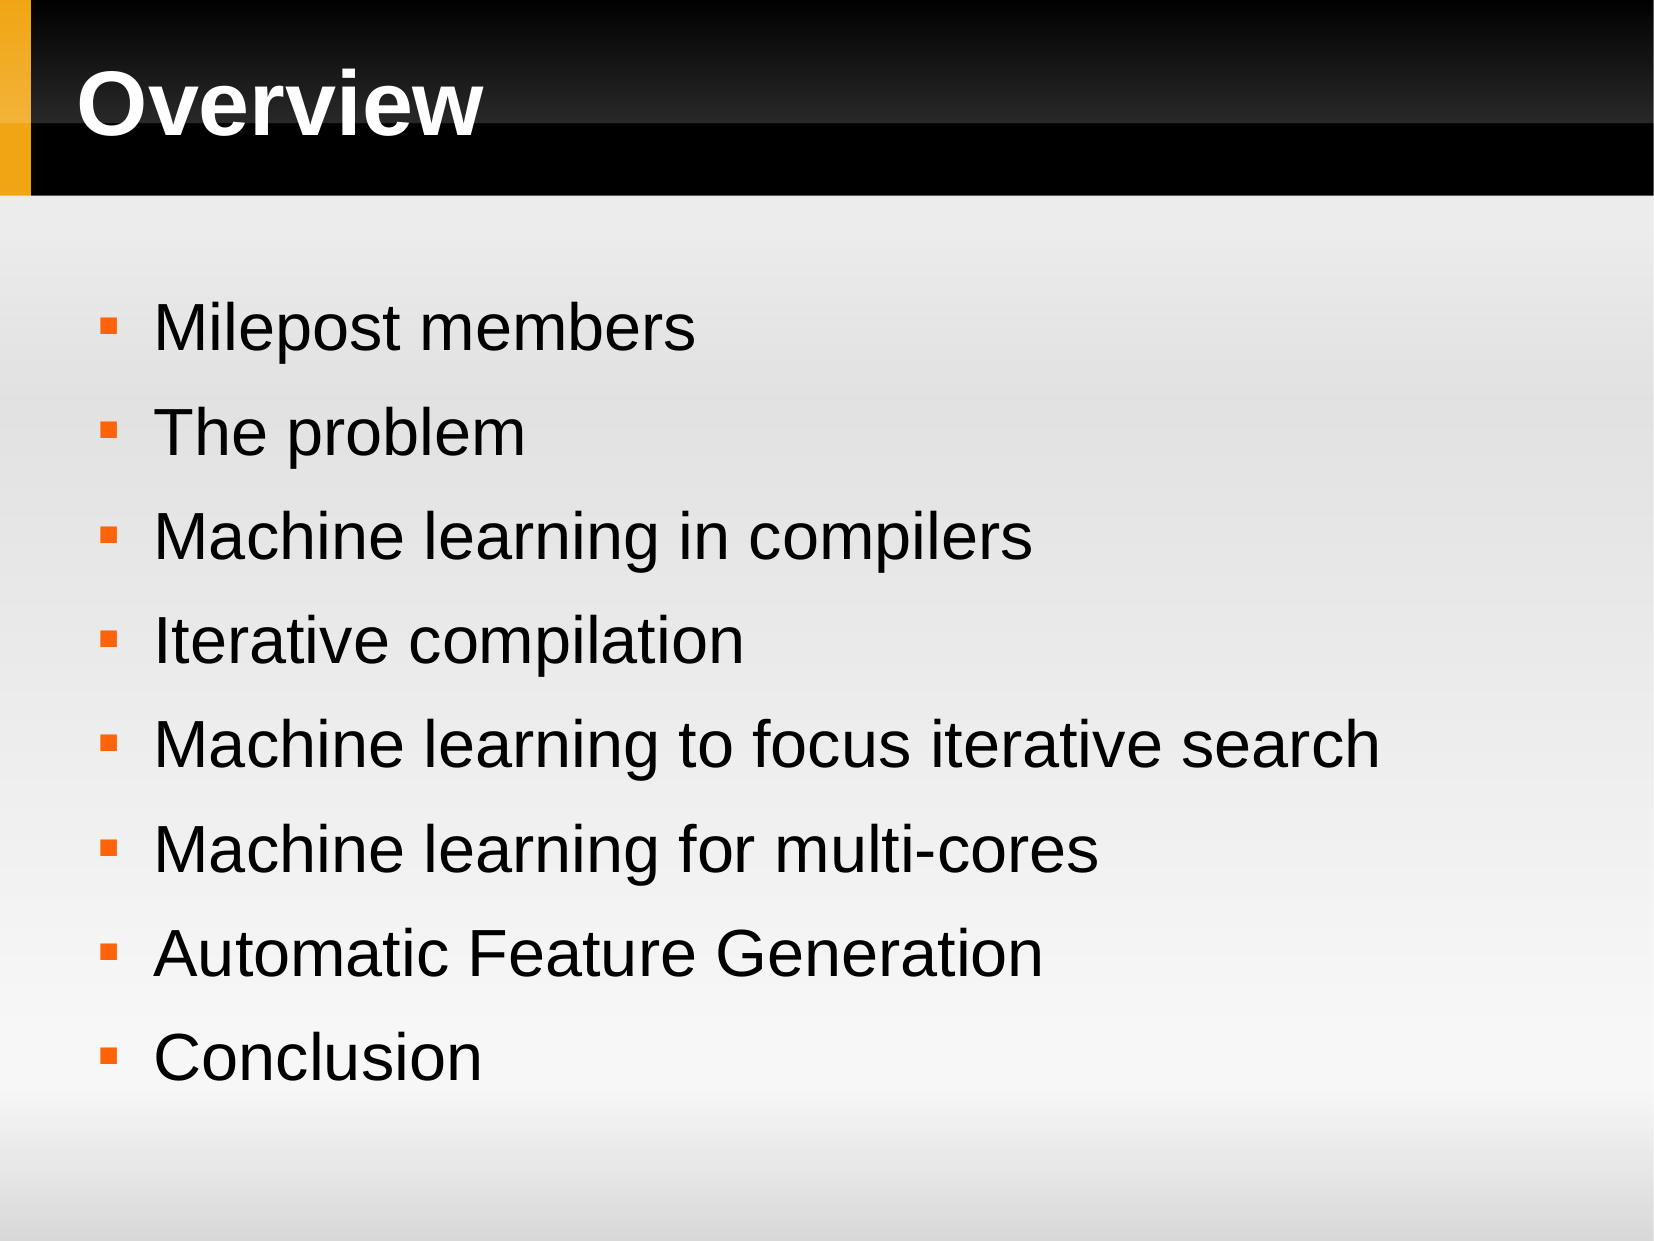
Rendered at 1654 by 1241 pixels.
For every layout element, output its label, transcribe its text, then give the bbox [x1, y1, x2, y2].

list Milepost members The problem Machine learning in compilers Iterative compilation Machine learning to focus iterative search Machine learning for multi-cores Automatic Feature Generation Conclusion [82, 290, 1571, 1162]
picture [0, 0, 1654, 1241]
title Overview [76, 7, 1565, 200]
